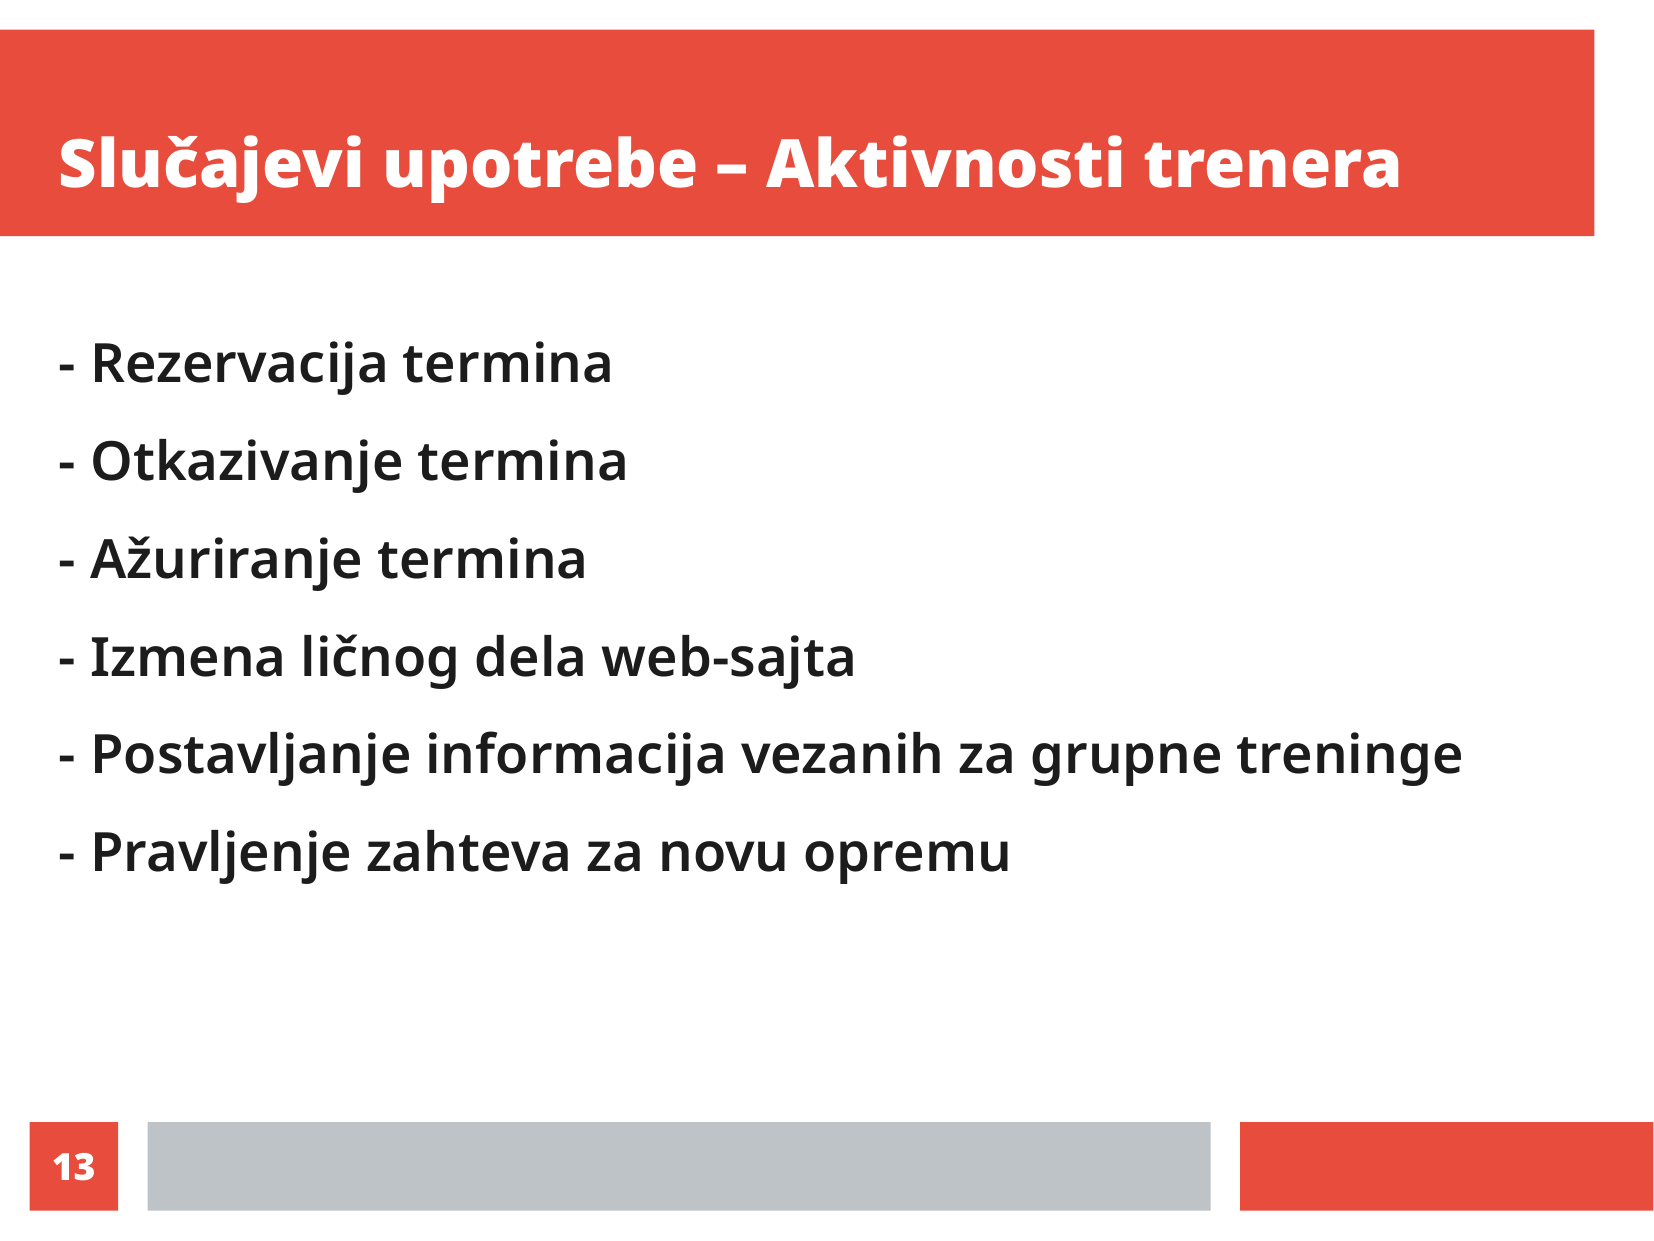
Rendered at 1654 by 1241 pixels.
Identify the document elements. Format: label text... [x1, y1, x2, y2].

list - Rezervacija termina - Otkazivanje termina - Ažuriranje termina - Izmena ličnog dela web-sajta - Postavljanje informacija vezanih za grupne treninge - Pravljenje zahteva za novu opremu [59, 324, 1565, 1093]
title Slučajevi upotrebe – Aktivnosti trenera [59, 59, 1595, 207]
